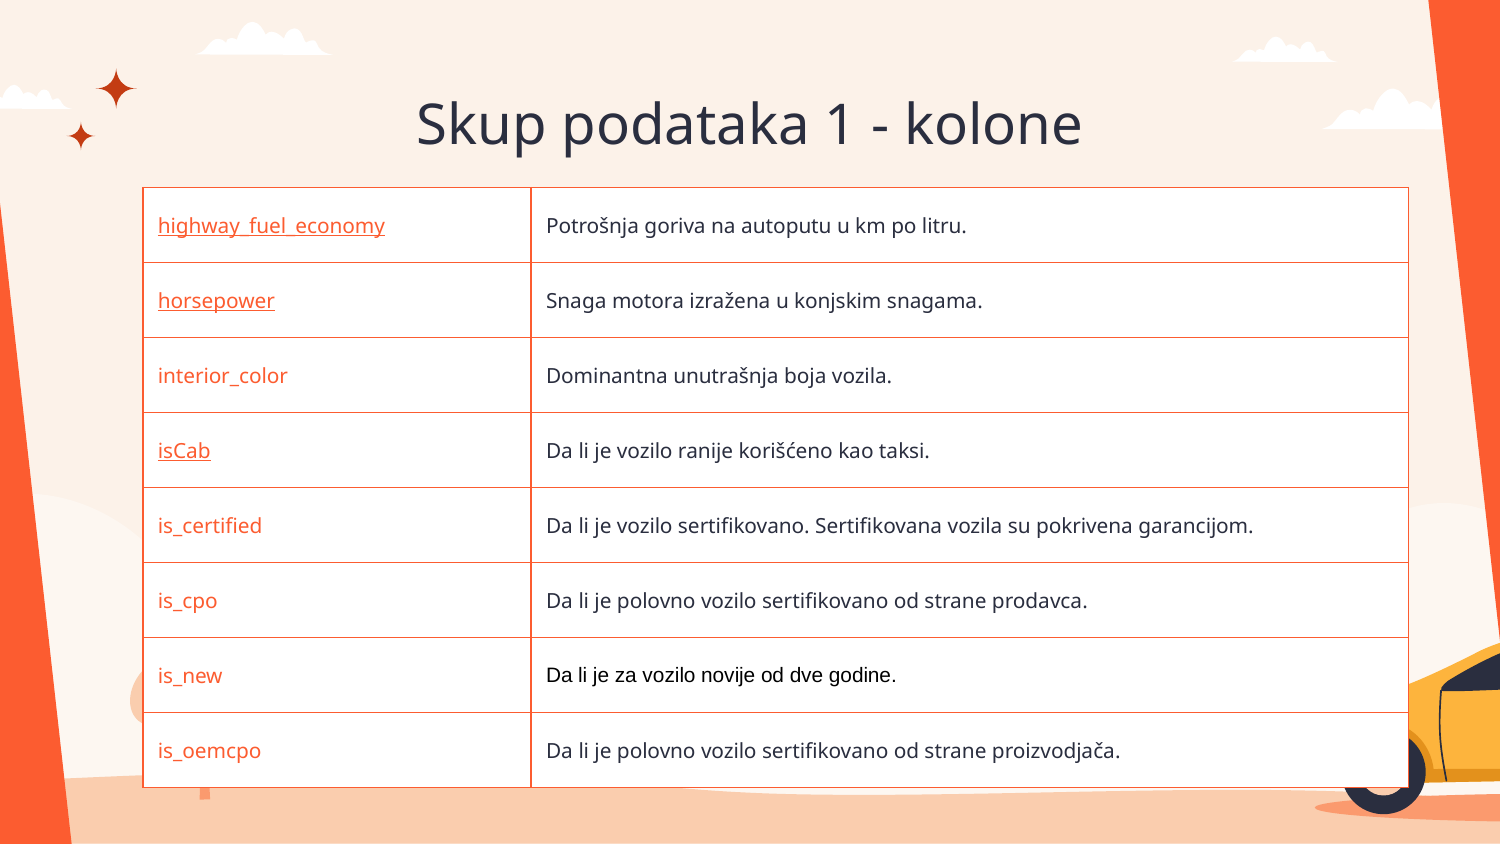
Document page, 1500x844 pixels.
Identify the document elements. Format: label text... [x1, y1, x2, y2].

table_cell is_oemcpo [144, 713, 530, 787]
table_cell Snaga motora izražena u konjskim snagama. [532, 263, 1408, 337]
table_cell horsepower [144, 263, 530, 337]
table_header highway_fuel_economy [144, 188, 530, 262]
table_cell Dominantna unutrašnja boja vozila. [532, 338, 1408, 412]
table_header Potrošnja goriva na autoputu u km po litru. [532, 188, 1408, 262]
table_cell Da li je vozilo sertifikovano. Sertifikovana vozila su pokrivena garancijom. [532, 488, 1408, 562]
table_cell Da li je vozilo ranije korišćeno kao taksi. [532, 413, 1408, 487]
table_cell Da li je polovno vozilo sertifikovano od strane proizvodjača. [532, 713, 1408, 787]
table_cell Da li je polovno vozilo sertifikovano od strane prodavca. [532, 563, 1408, 637]
title Skup podataka 1 - kolone [118, 72, 1382, 167]
table_cell interior_color [144, 338, 530, 412]
table_cell is_certified [144, 488, 530, 562]
table_cell isCab [144, 413, 530, 487]
table_cell is_cpo [144, 563, 530, 637]
table_cell Da li je za vozilo novije od dve godine. [532, 638, 1408, 712]
table_cell is_new [144, 638, 530, 712]
